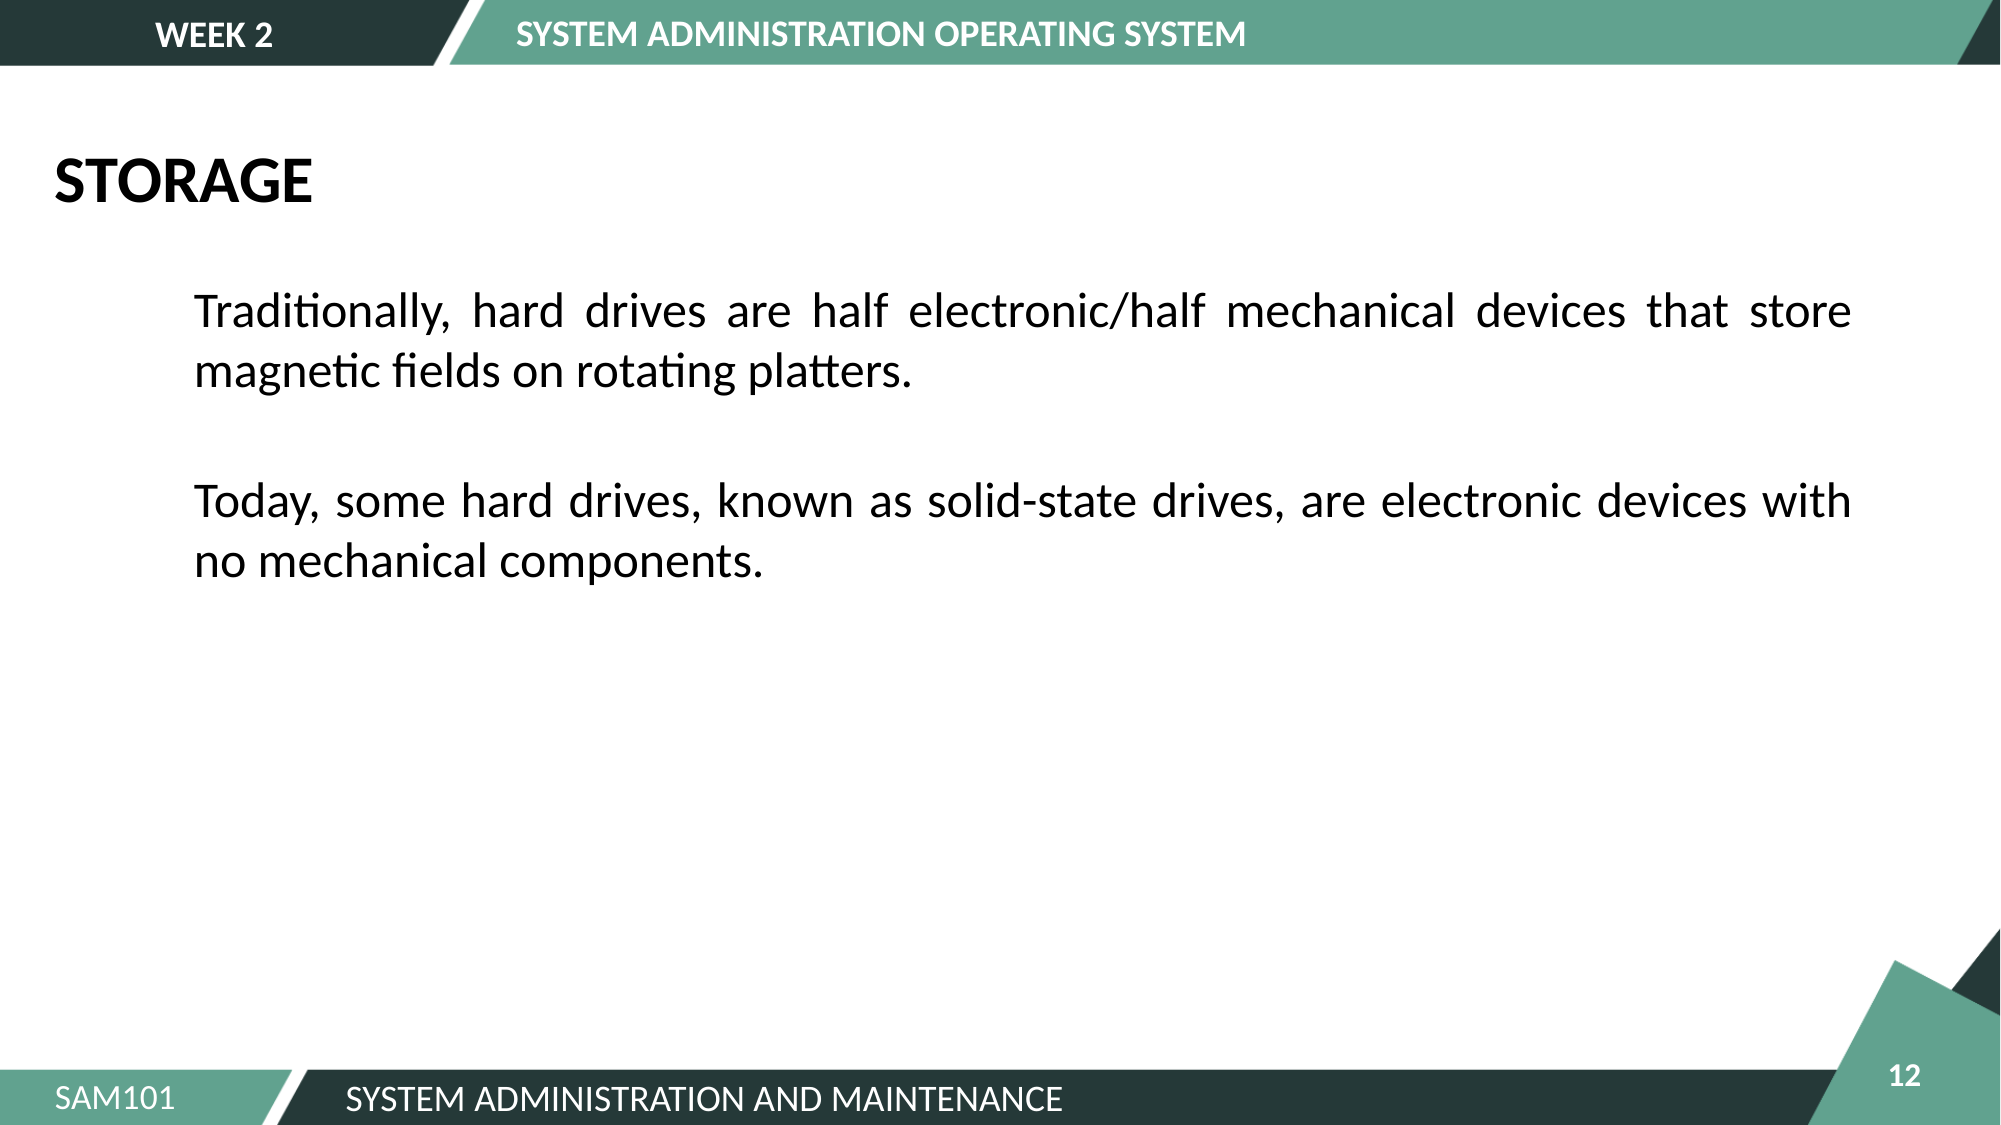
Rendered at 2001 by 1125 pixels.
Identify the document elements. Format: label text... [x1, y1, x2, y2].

text_box SYSTEM ADMINISTRATION AND MAINTENANCE [330, 1066, 1332, 1125]
slide_number <number> [1486, 1042, 1937, 1103]
text_box Traditionally, hard drives are half electronic/half mechanical devices that store magnetic fields on rotating platters. [179, 262, 1869, 413]
text_box SYSTEM ADMINISTRATION OPERATING SYSTEM [501, 1, 1937, 62]
text_box Today, some hard drives, known as solid-state drives, are electronic devices with no mechanical components. [179, 452, 1869, 603]
text_box SAM101 [39, 1066, 233, 1125]
text_box WEEK 2 [98, 2, 331, 63]
picture [0, 0, 2001, 1125]
text_box STORAGE [39, 129, 533, 232]
